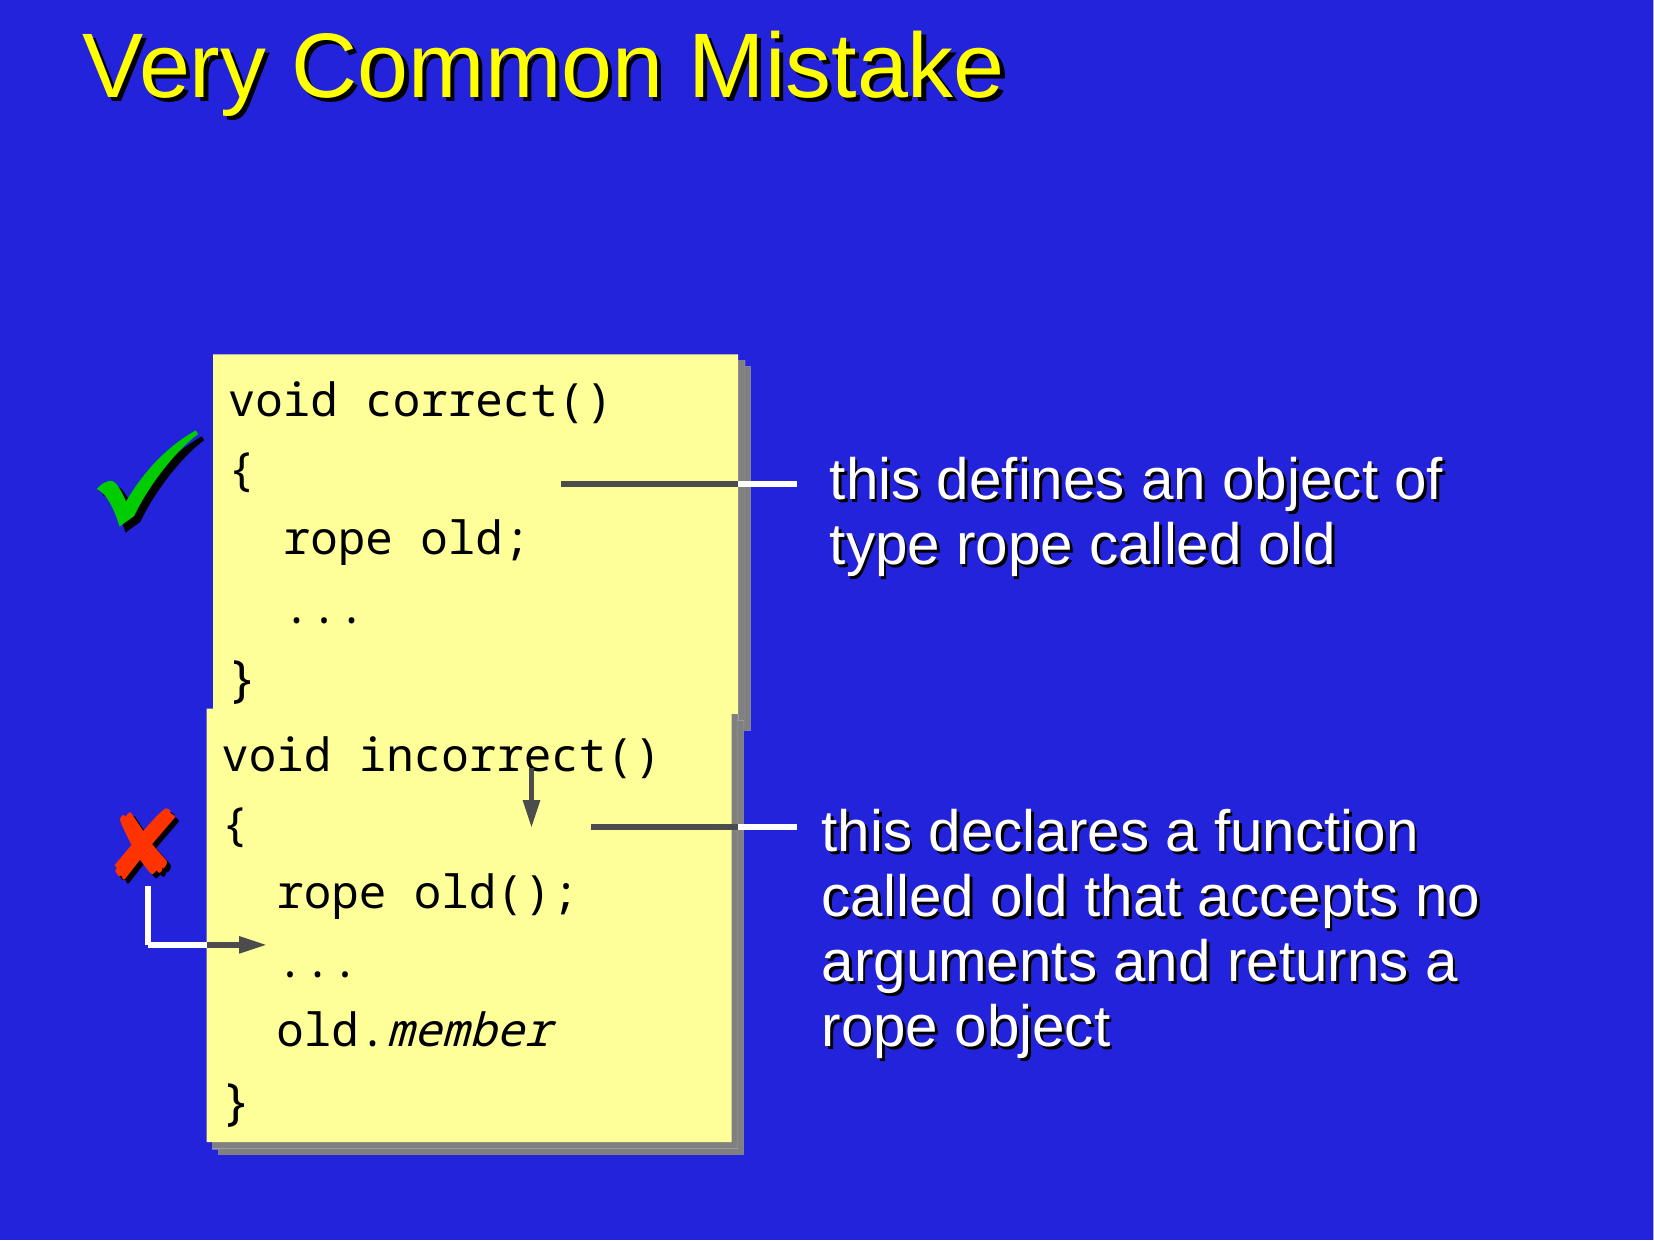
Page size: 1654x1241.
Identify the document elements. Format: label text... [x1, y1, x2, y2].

text_box void correct() { rope old; ... } [213, 354, 739, 720]
title Very Common Mistake [82, 2, 1571, 130]
text_box this declares a function called old that accepts no arguments and returns a rope object [806, 791, 1583, 1075]
text_box this defines an object of type rope called old [814, 439, 1524, 589]
text_box  [70, 389, 249, 585]
text_box  [88, 755, 266, 921]
text_box void incorrect() { rope old(); ... old.member } [206, 708, 732, 1143]
